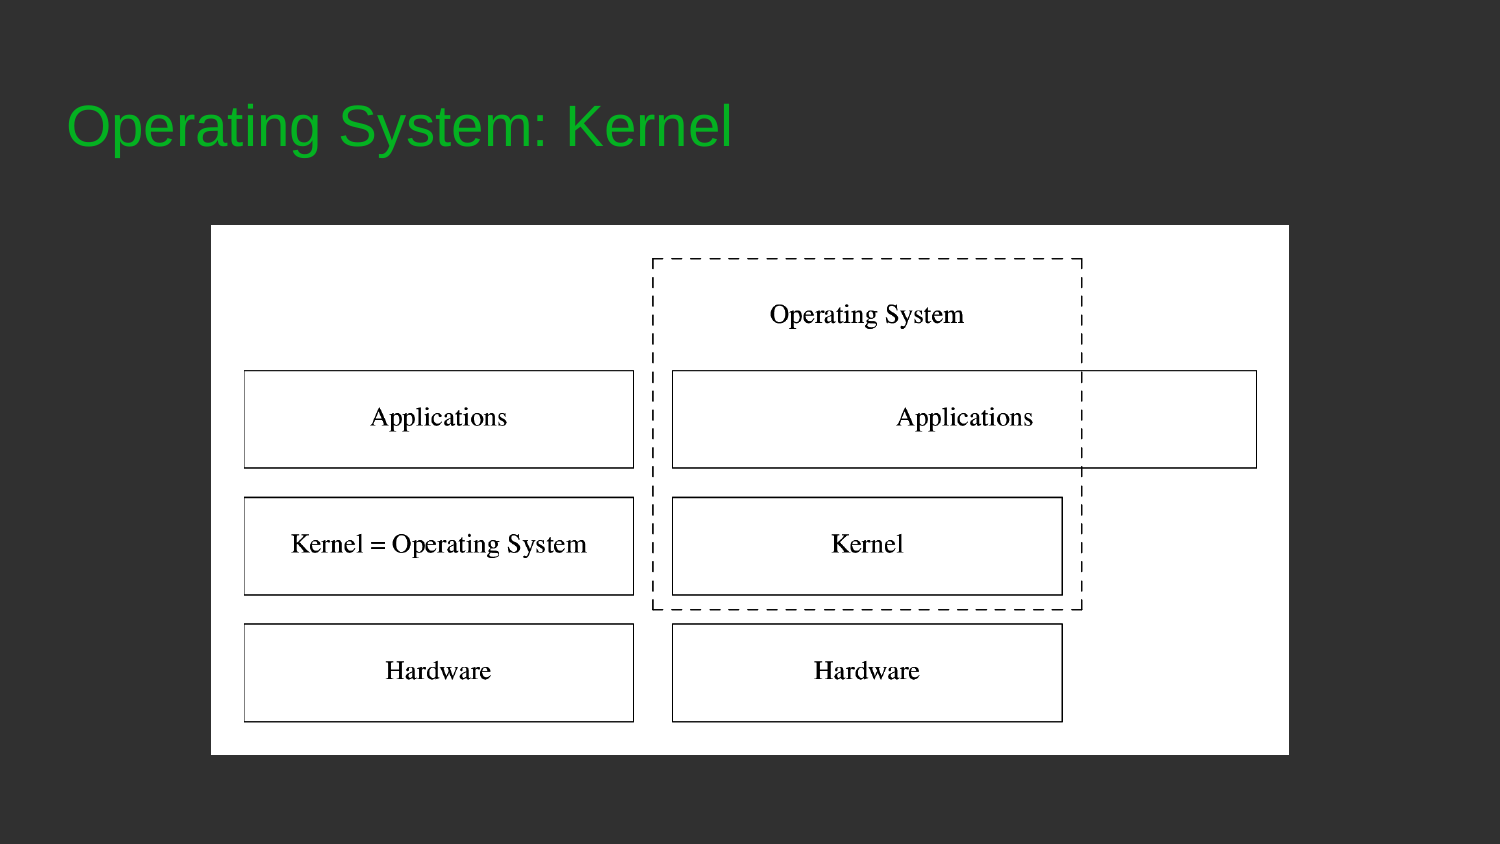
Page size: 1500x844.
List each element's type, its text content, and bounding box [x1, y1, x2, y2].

title Operating System: Kernel [51, 72, 1449, 167]
picture [211, 225, 1289, 755]
